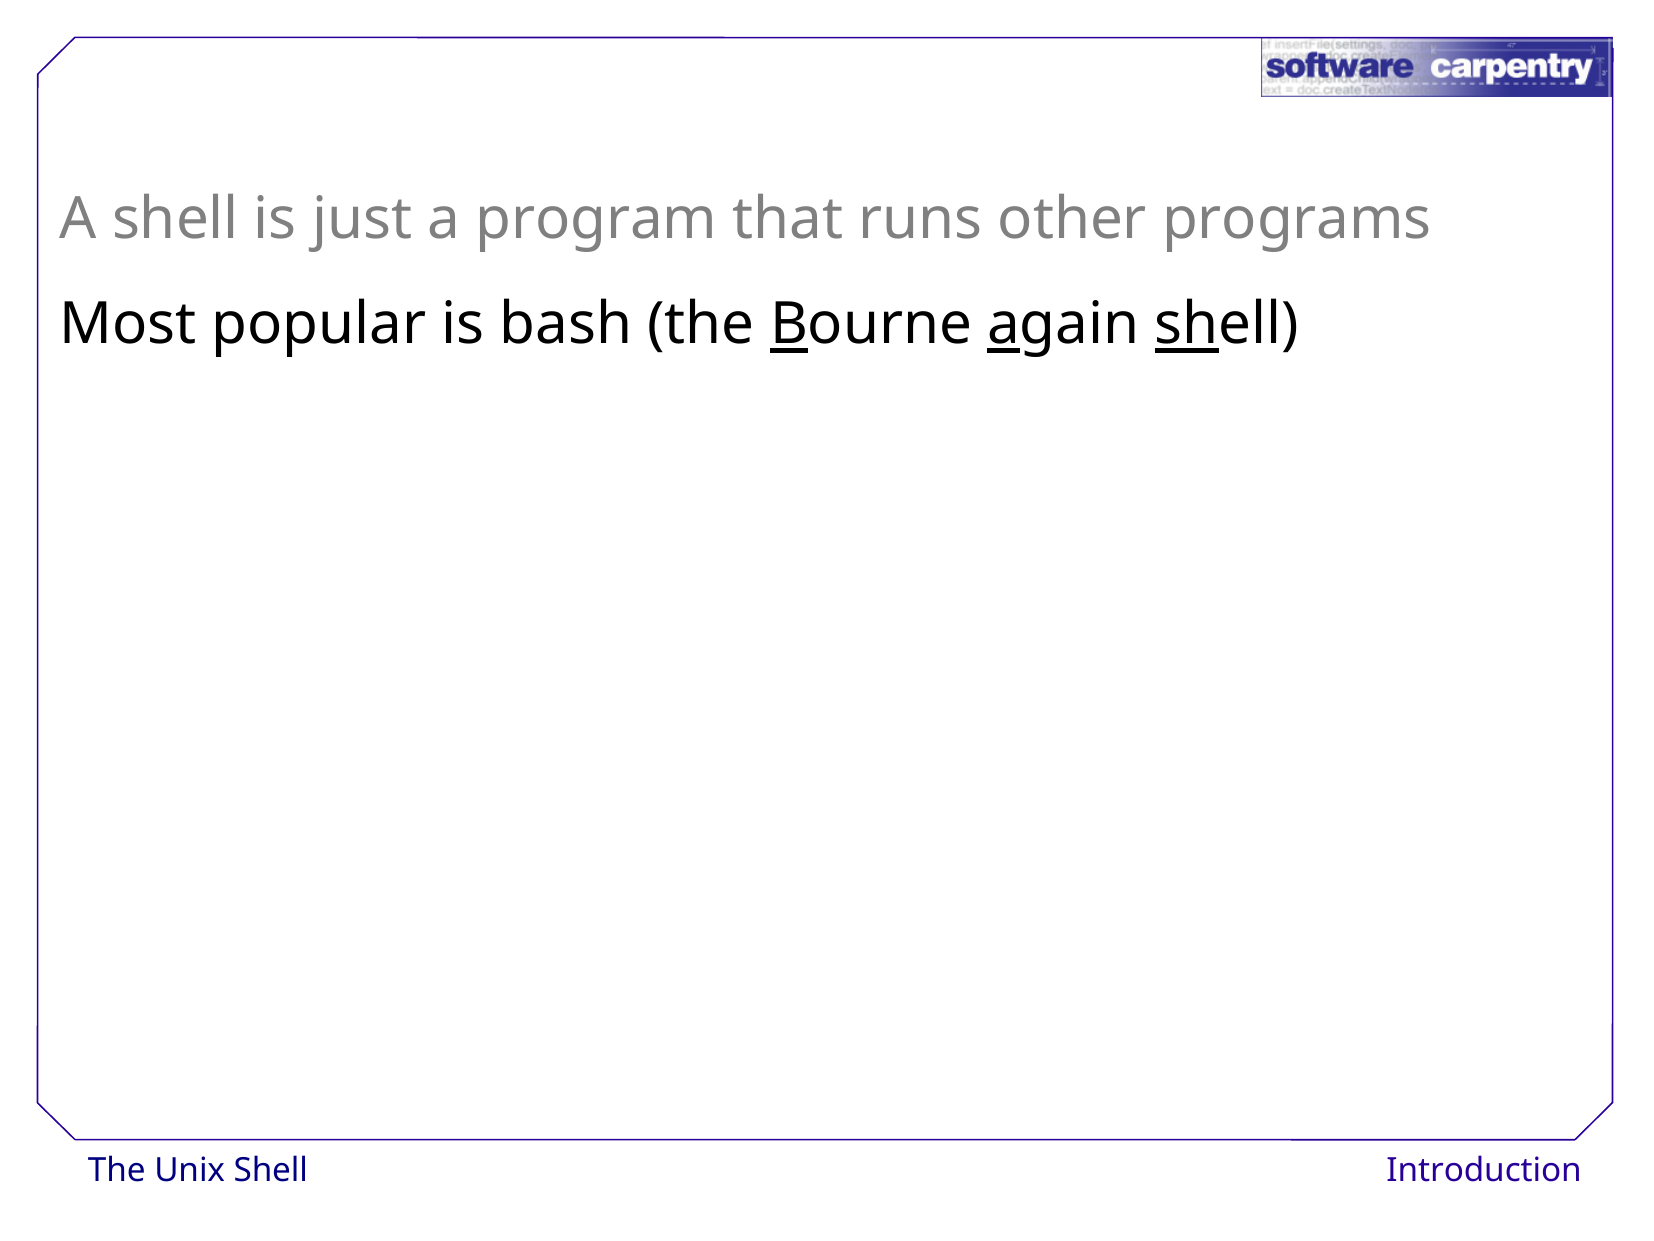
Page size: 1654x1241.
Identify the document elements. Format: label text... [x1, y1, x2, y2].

text_box A shell is just a program that runs other programs Most popular is bash (the Bourne again shell) [44, 137, 1598, 364]
picture [1261, 39, 1613, 97]
